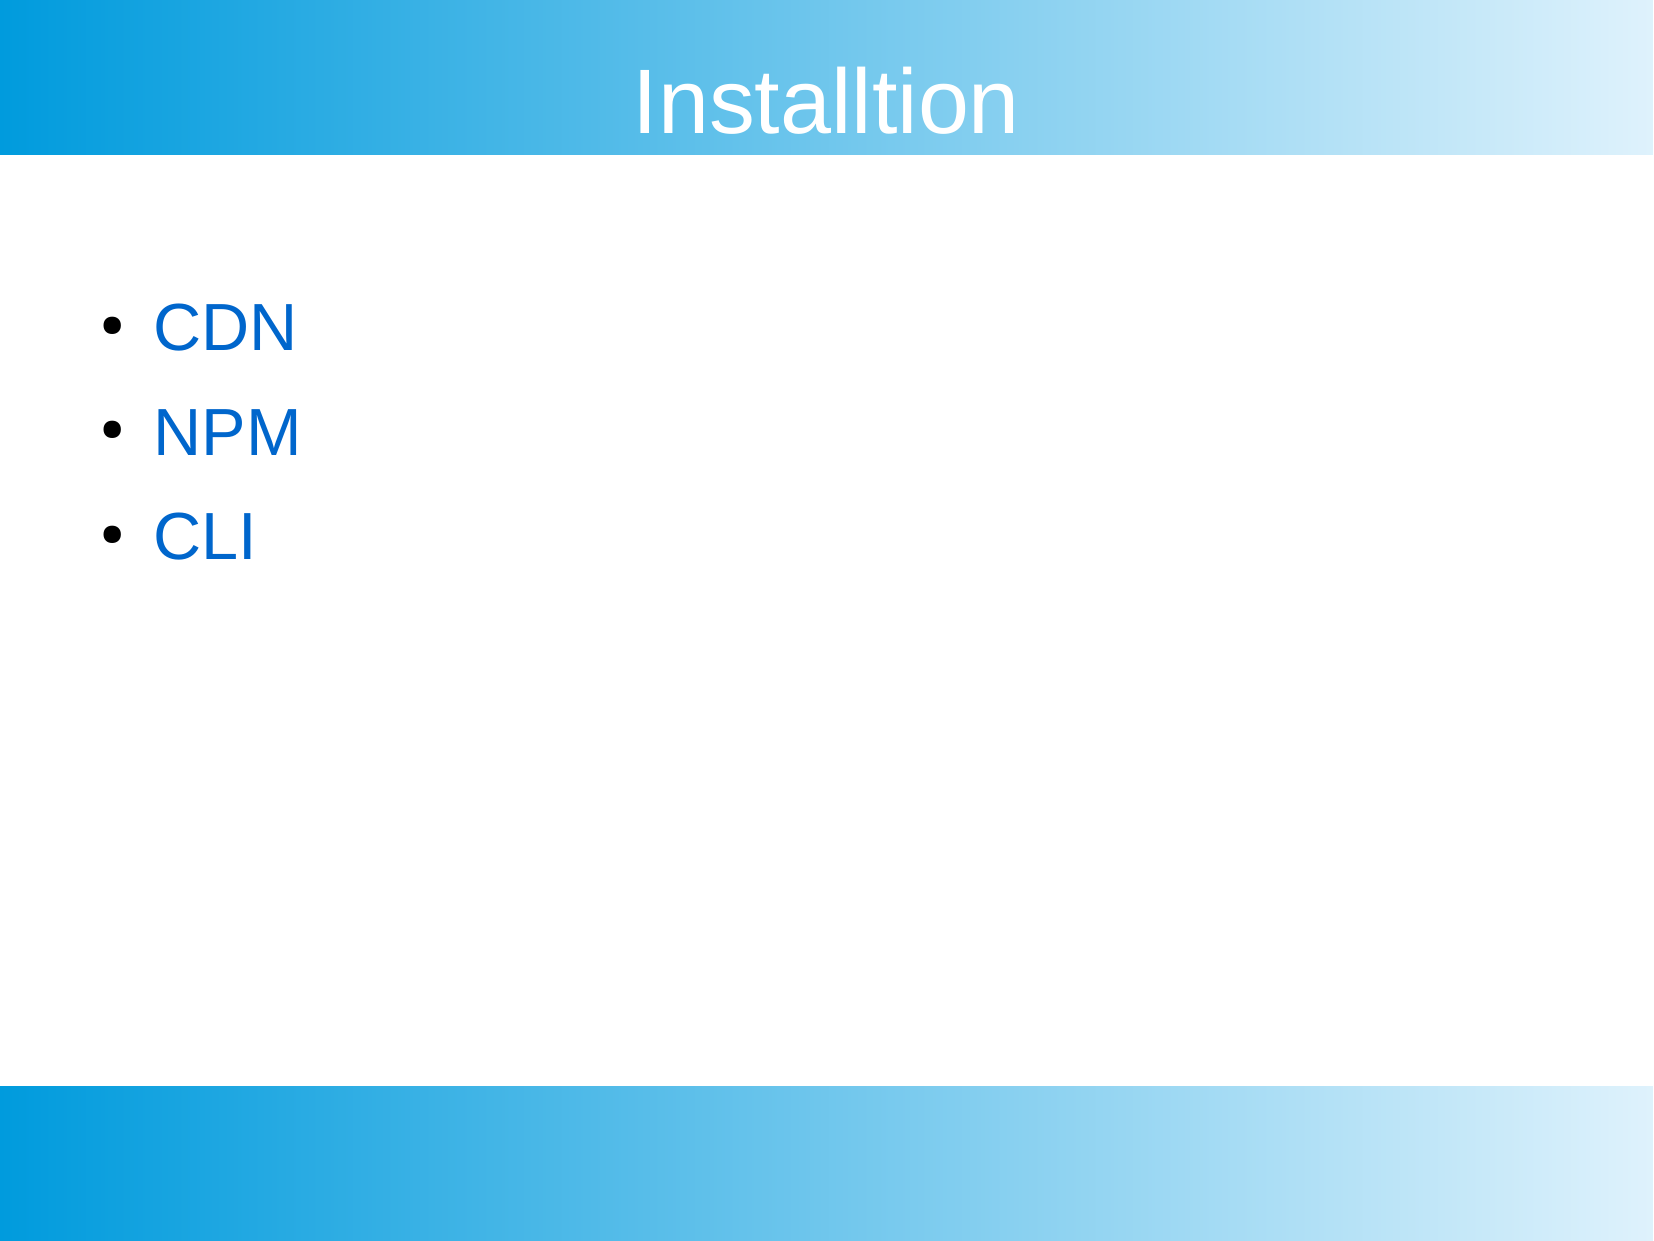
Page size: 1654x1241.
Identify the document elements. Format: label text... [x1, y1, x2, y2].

title Installtion [82, 49, 1571, 155]
list CDN NPM CLI [82, 290, 1571, 1010]
